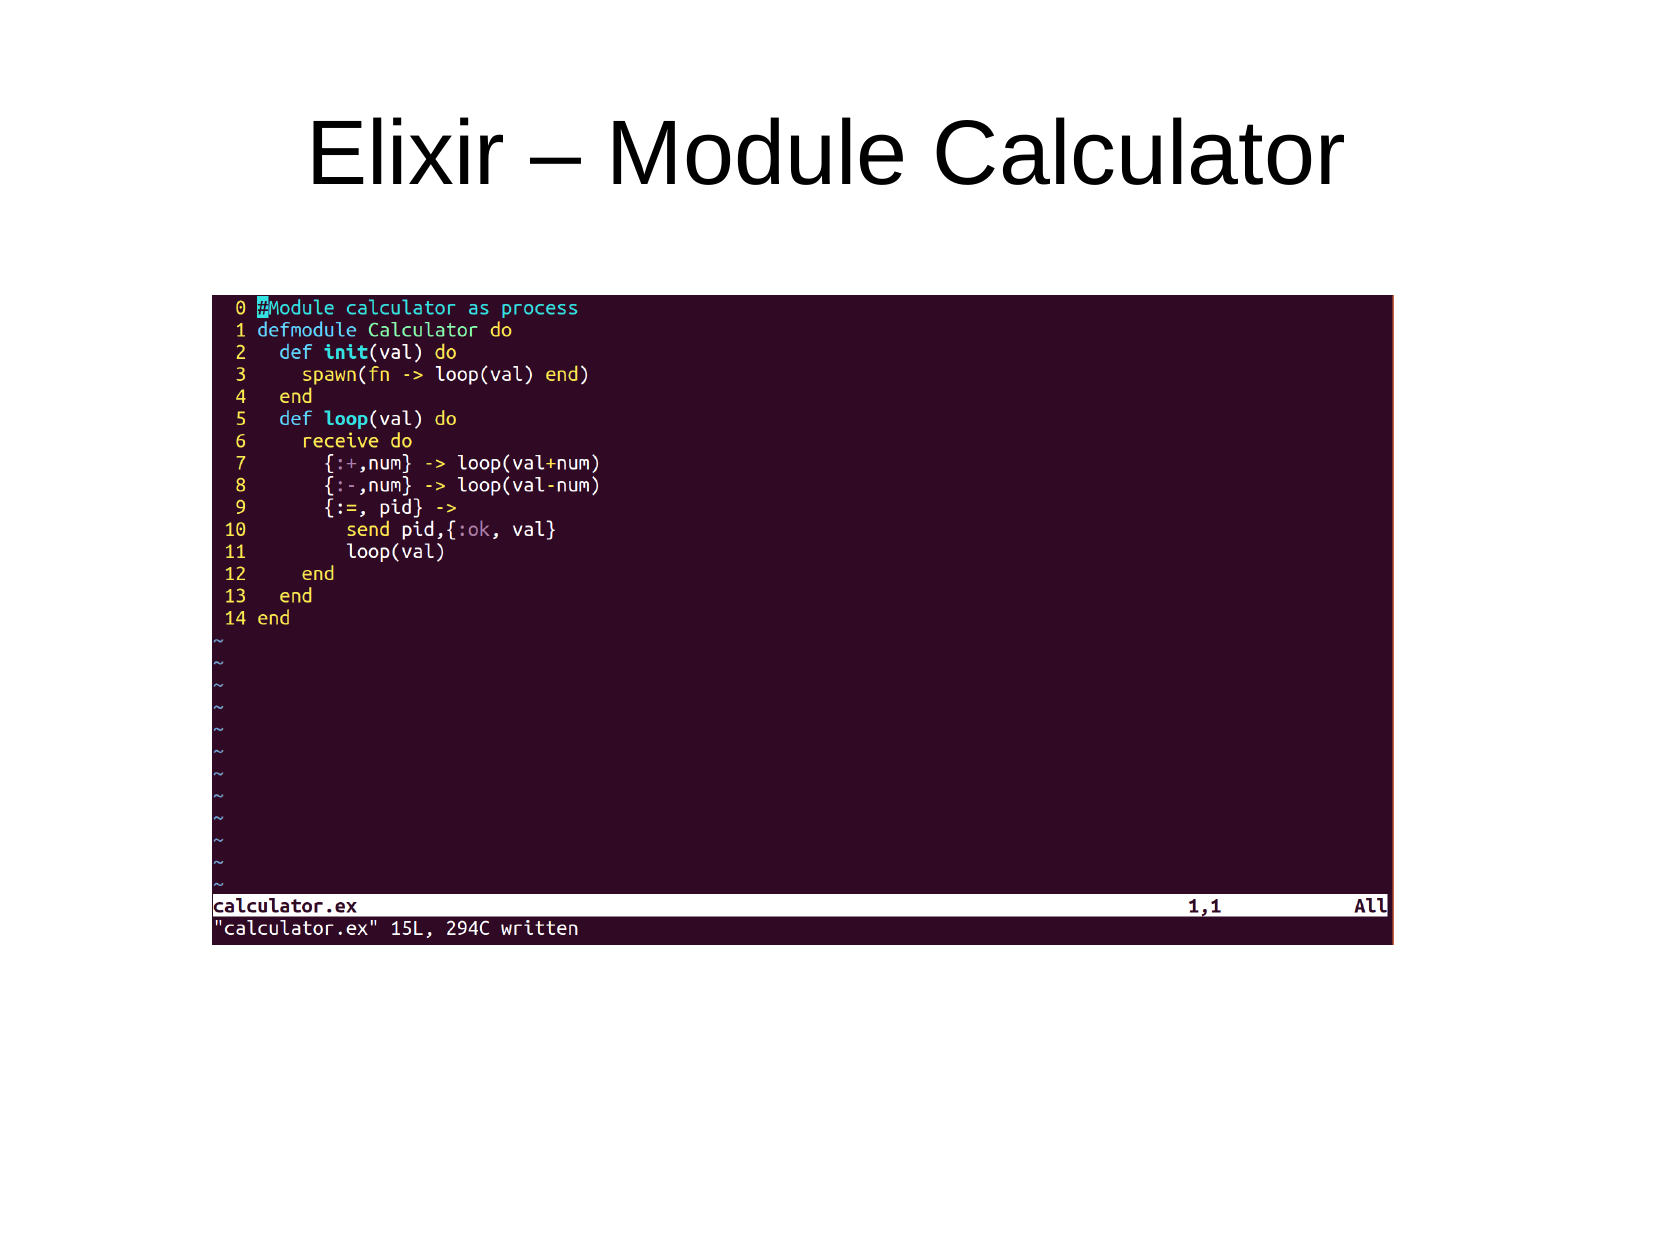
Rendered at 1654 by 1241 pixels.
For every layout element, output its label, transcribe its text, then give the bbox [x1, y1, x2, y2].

list [82, 290, 1571, 1010]
title Elixir – Module Calculator [82, 49, 1571, 257]
picture [212, 295, 1394, 945]
